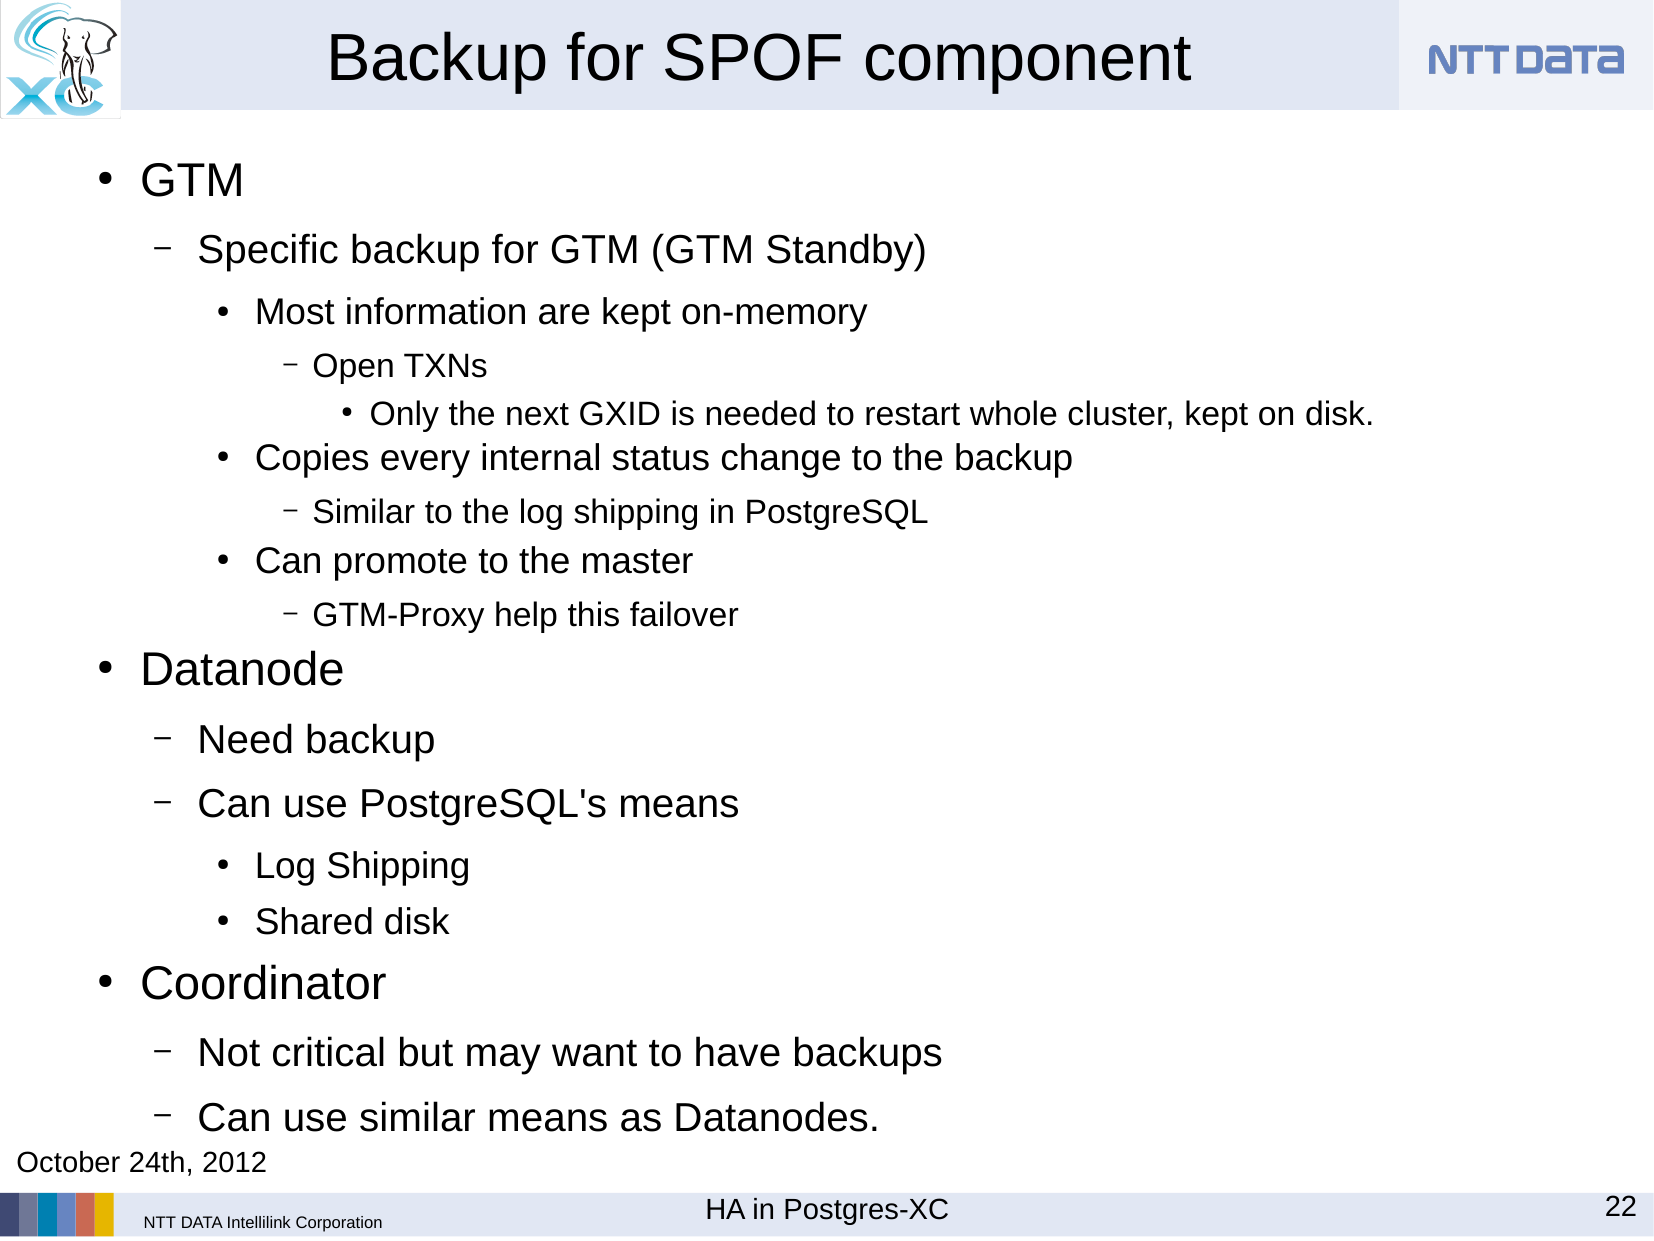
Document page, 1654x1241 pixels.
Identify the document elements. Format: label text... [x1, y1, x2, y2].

list GTM Specific backup for GTM (GTM Standby) Most information are kept on-memory Open TXNs Only the next GXID is needed to restart whole cluster, kept on disk. Copies every internal status change to the backup Similar to the log shipping in PostgreSQL Can promote to the master GTM-Proxy help this failover Datanode Need backup Can use PostgreSQL's means Log Shipping Shared disk Coordinator Not critical but may want to have backups Can use similar means as Datanodes. [82, 153, 1571, 1146]
title Backup for SPOF component [120, 3, 1399, 110]
picture [0, 0, 121, 119]
picture [1429, 45, 1624, 74]
